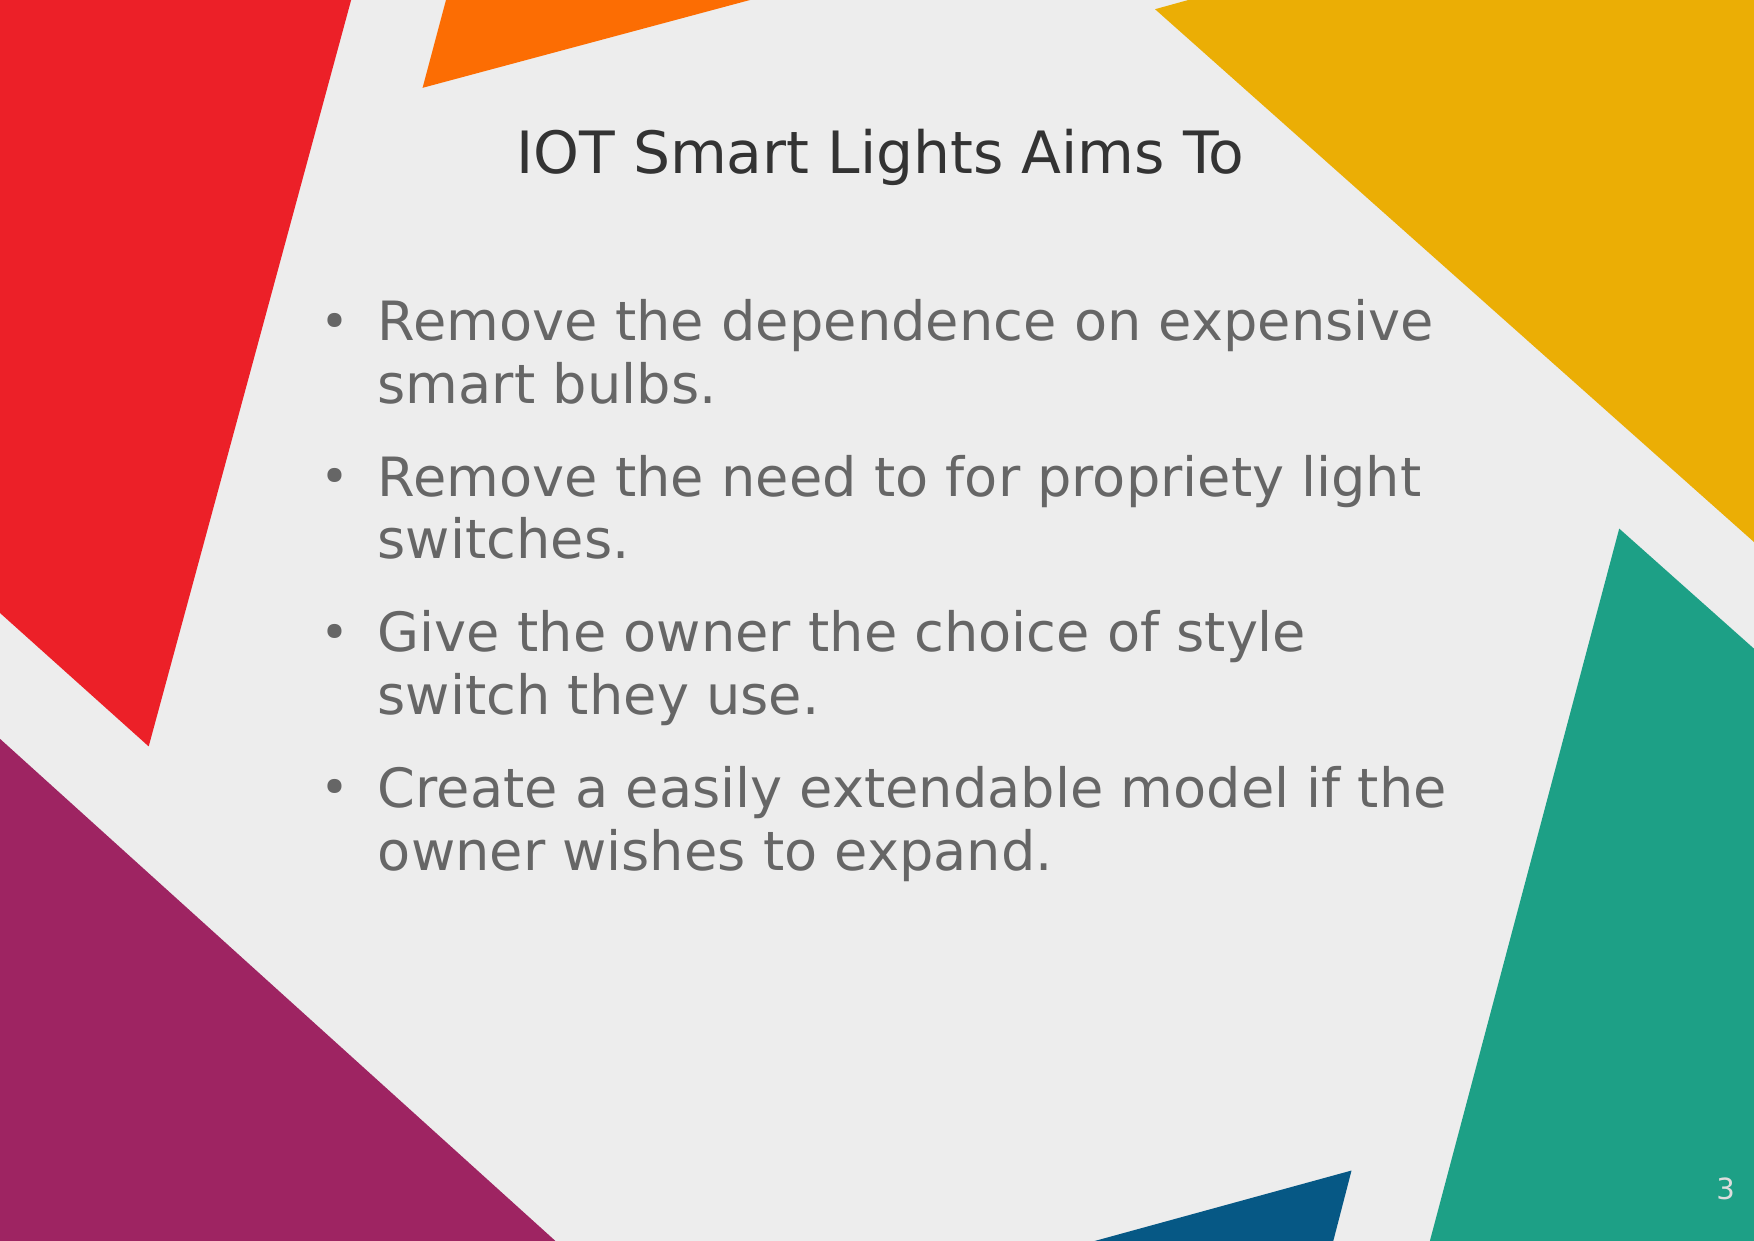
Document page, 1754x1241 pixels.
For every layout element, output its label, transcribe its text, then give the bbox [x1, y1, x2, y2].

title IOT Smart Lights Aims To [307, 49, 1455, 257]
list Remove the dependence on expensive smart bulbs. Remove the need to for propriety light switches. Give the owner the choice of style switch they use. Create a easily extendable model if the owner wishes to expand. [307, 290, 1455, 1090]
